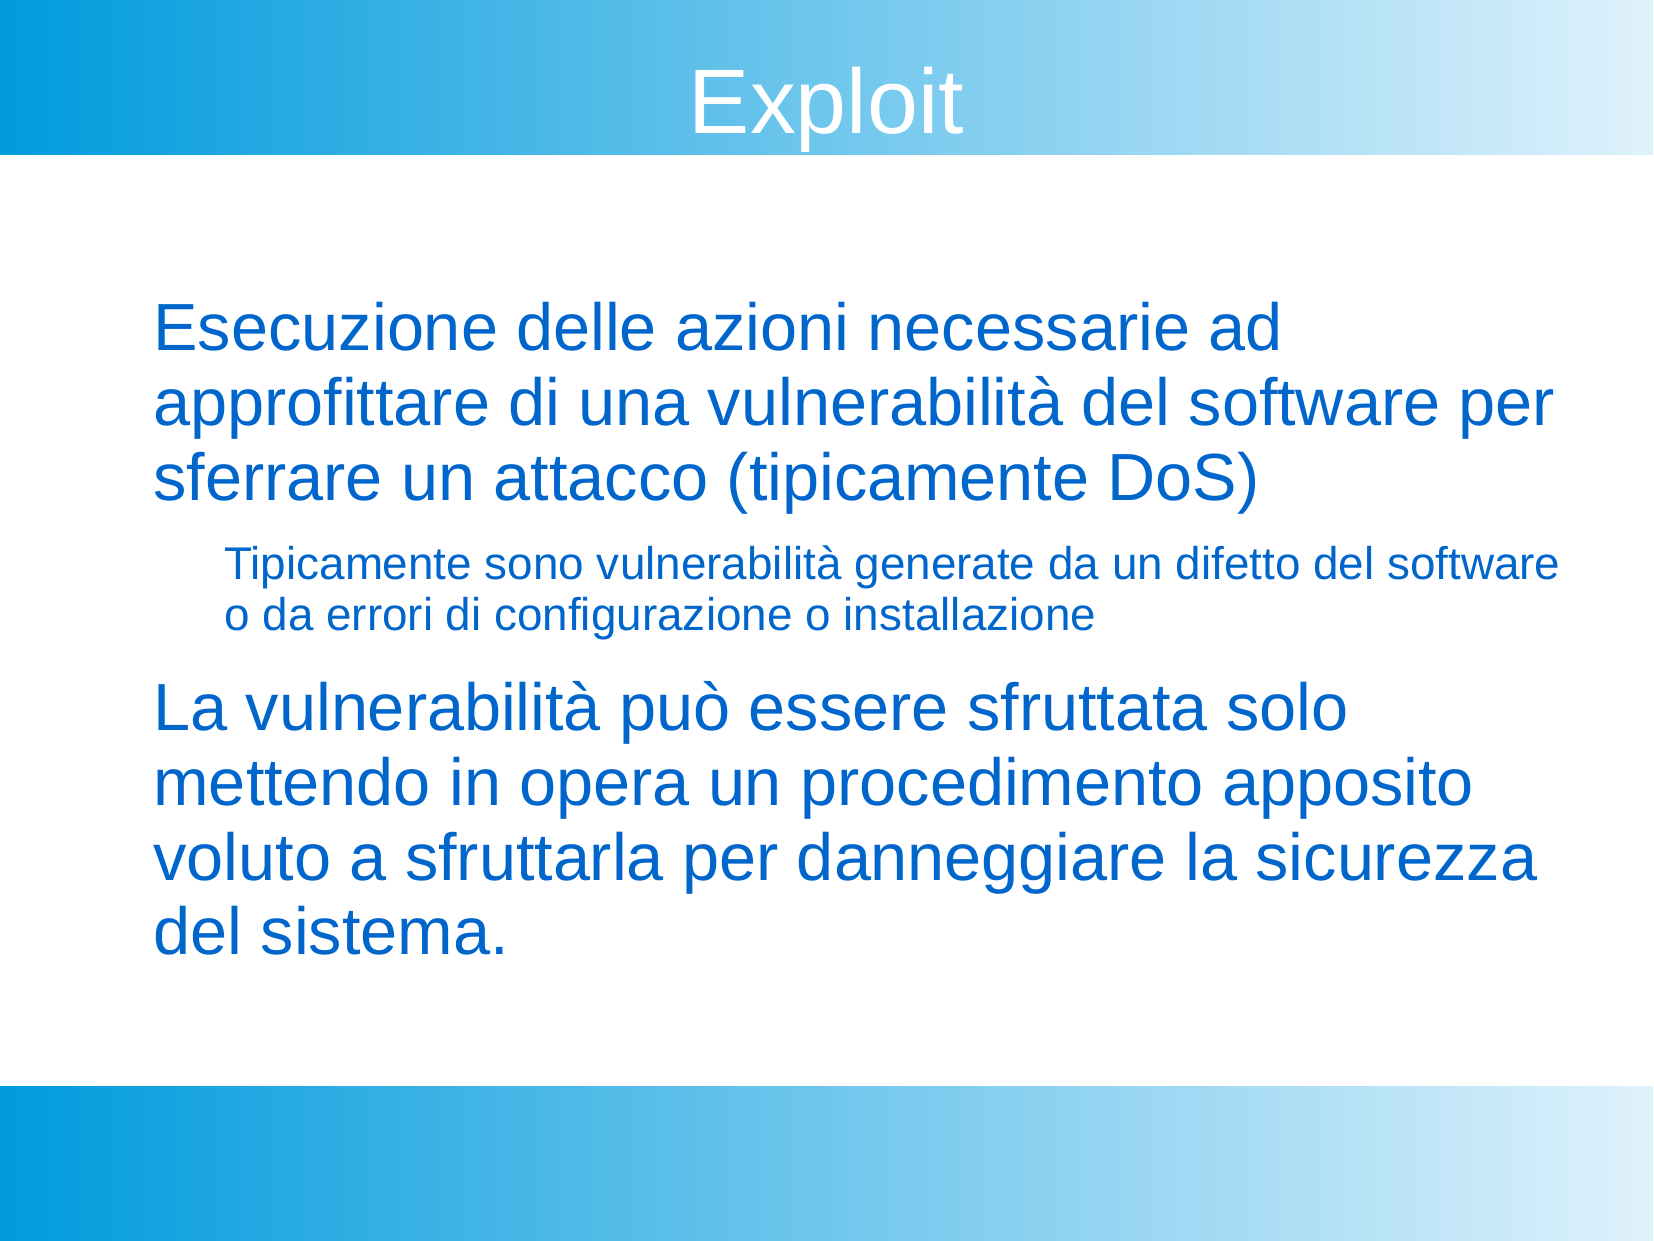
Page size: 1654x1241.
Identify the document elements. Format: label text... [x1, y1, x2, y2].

title Exploit [82, 49, 1571, 155]
list Esecuzione delle azioni necessarie ad approfittare di una vulnerabilità del software per sferrare un attacco (tipicamente DoS) Tipicamente sono vulnerabilità generate da un difetto del software o da errori di configurazione o installazione La vulnerabilità può essere sfruttata solo mettendo in opera un procedimento apposito voluto a sfruttarla per danneggiare la sicurezza del sistema. [82, 290, 1571, 1010]
